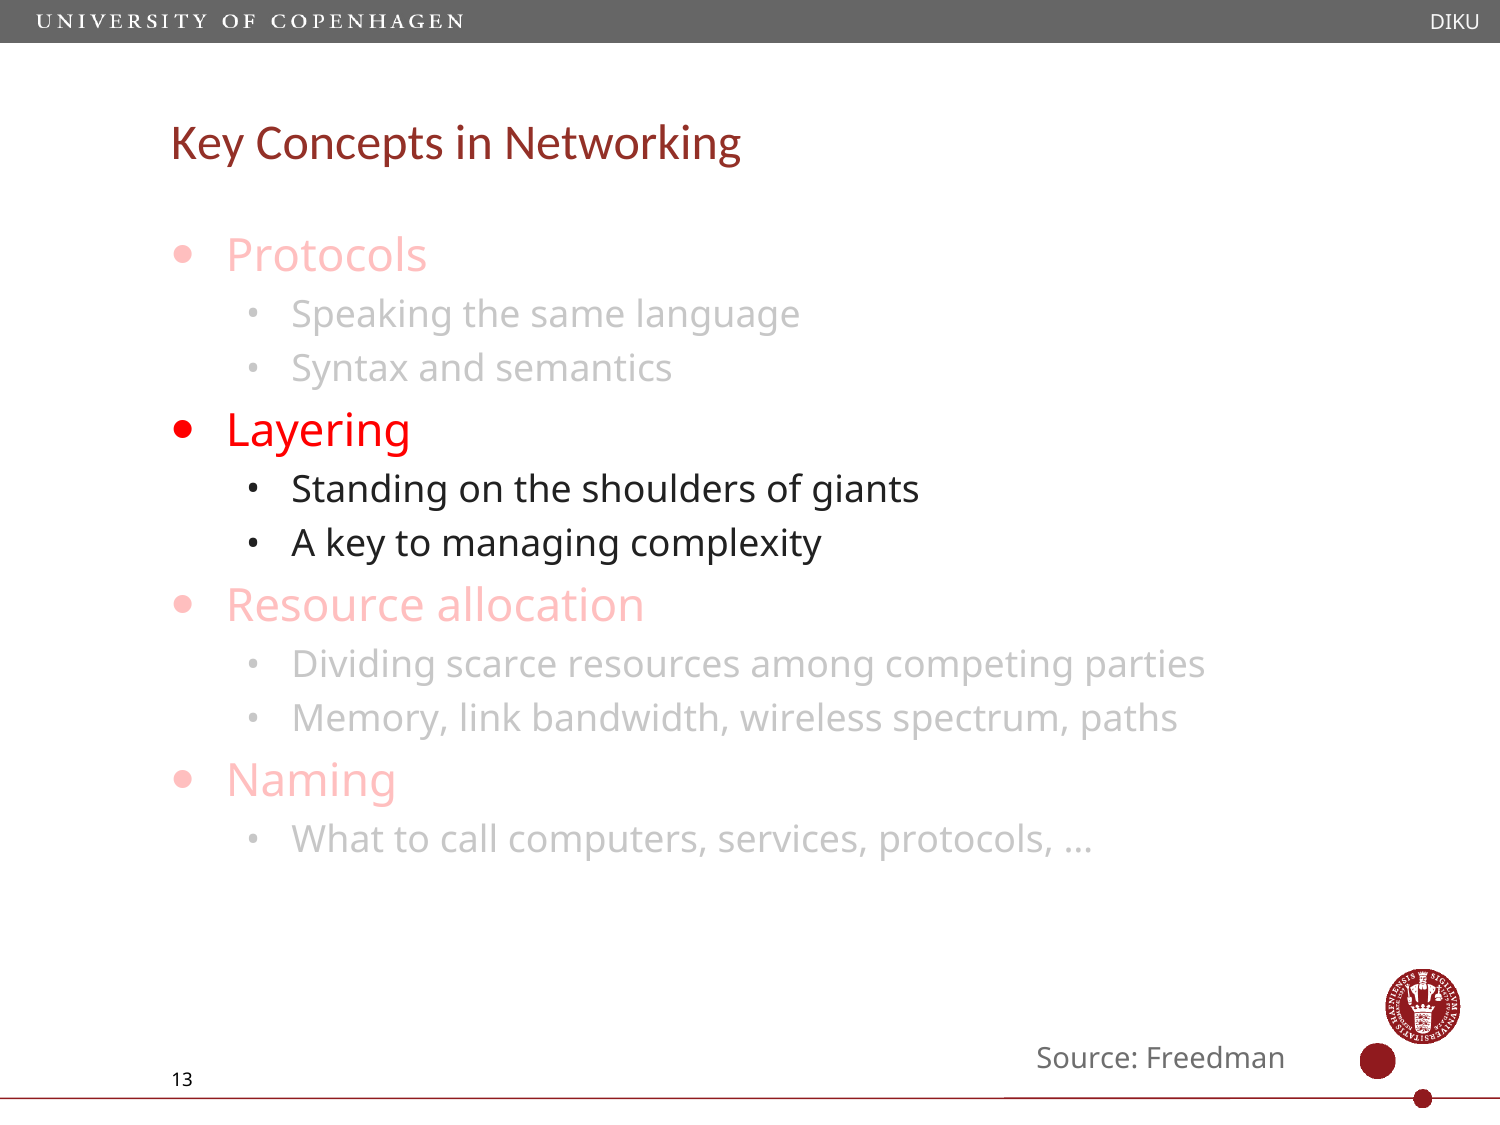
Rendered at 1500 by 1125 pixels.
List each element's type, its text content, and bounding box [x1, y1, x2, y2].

text_box <number> [171, 1067, 522, 1092]
text_box [150, 585, 1381, 946]
picture [0, 910, 1500, 1122]
text_box Key Concepts in Networking [171, 75, 1329, 171]
text_box Protocols Speaking the same language Syntax and semantics Layering Standing on the shoulders of giants A key to managing complexity Resource allocation Dividing scarce resources among competing parties Memory, link bandwidth, wireless spectrum, paths Naming What to call computers, services, protocols, … [171, 408, 1329, 585]
text_box [150, 210, 1381, 408]
text_box DIKU [469, 0, 1495, 43]
text_box Source: Freedman [1021, 1031, 1341, 1083]
